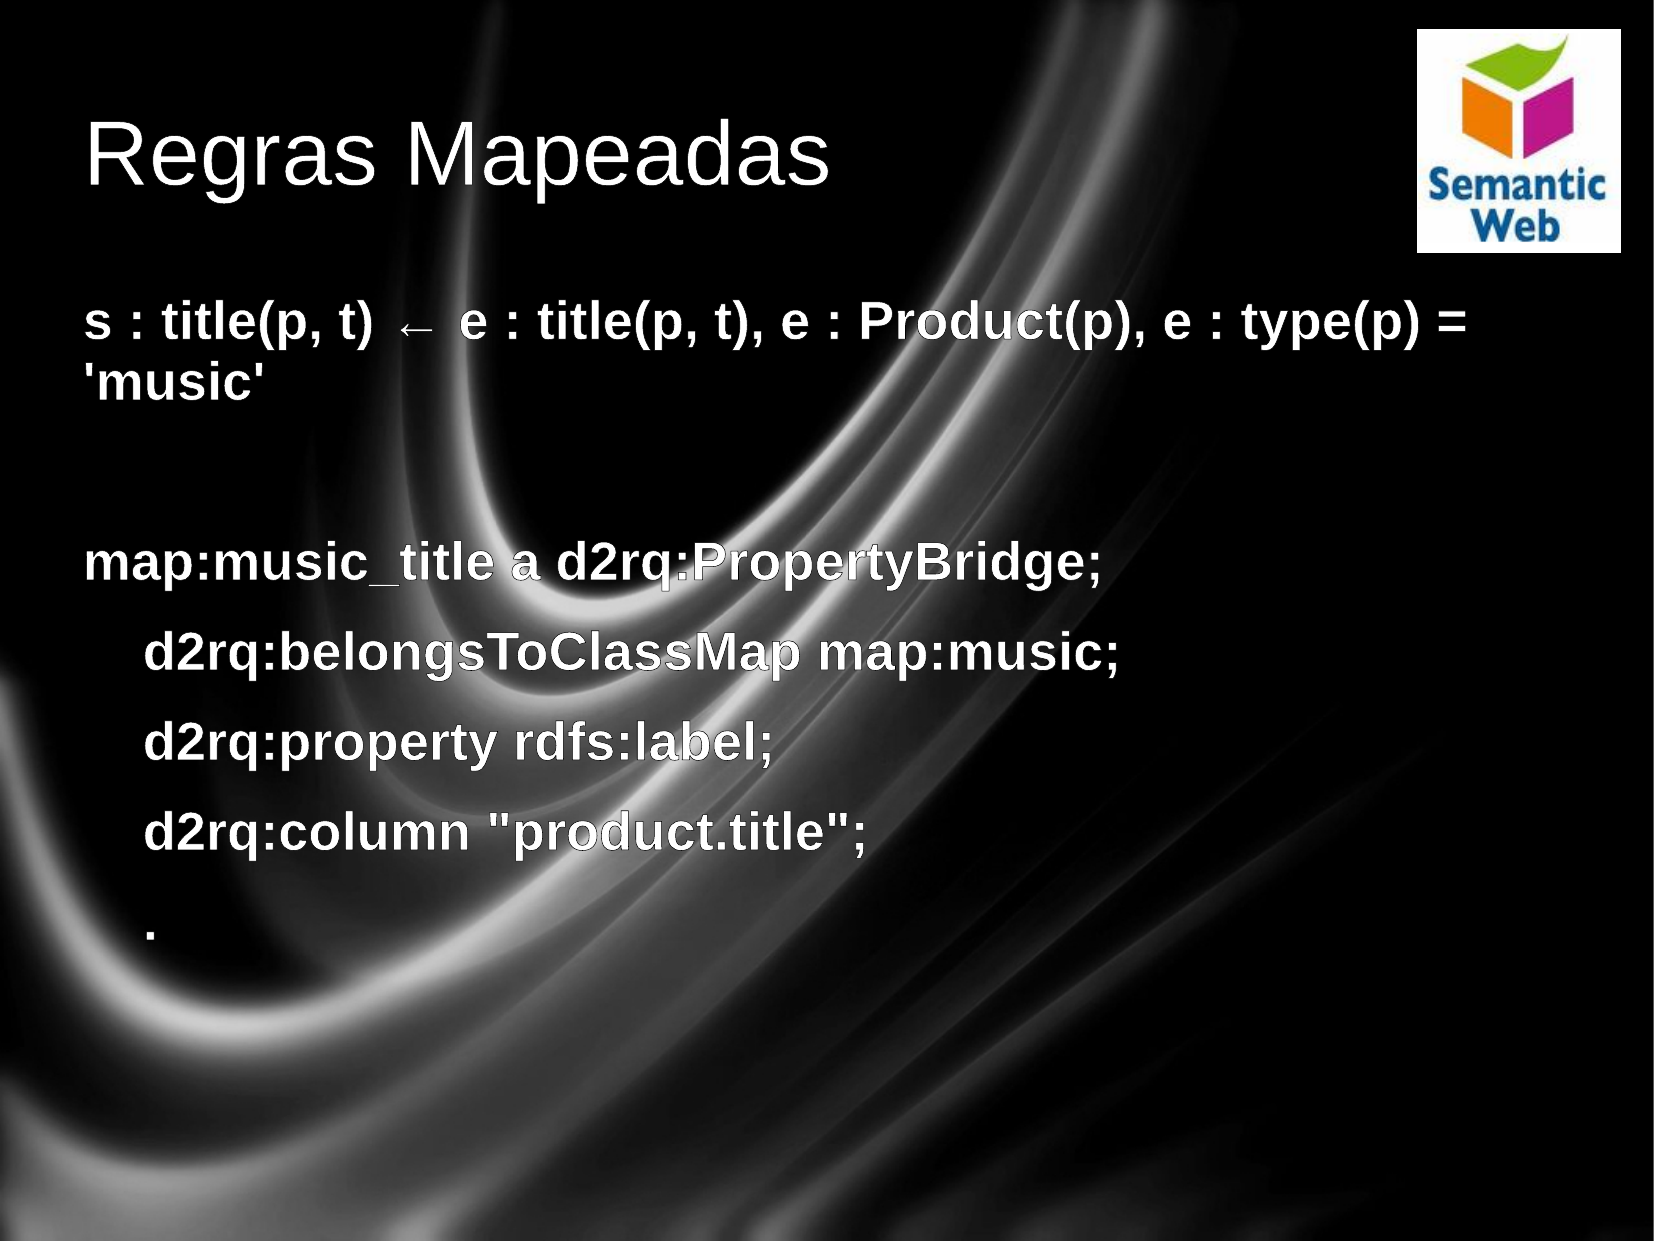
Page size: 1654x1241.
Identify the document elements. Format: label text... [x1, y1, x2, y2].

picture [0, 0, 1654, 1241]
title Regras Mapeadas [82, 49, 1359, 257]
list s : title(p, t) ← e : title(p, t), e : Product(p), e : type(p) = 'music' map:music_title a d2rq:PropertyBridge; d2rq:belongsToClassMap map:music; d2rq:property rdfs:label; d2rq:column "product.title"; . [82, 290, 1571, 1109]
